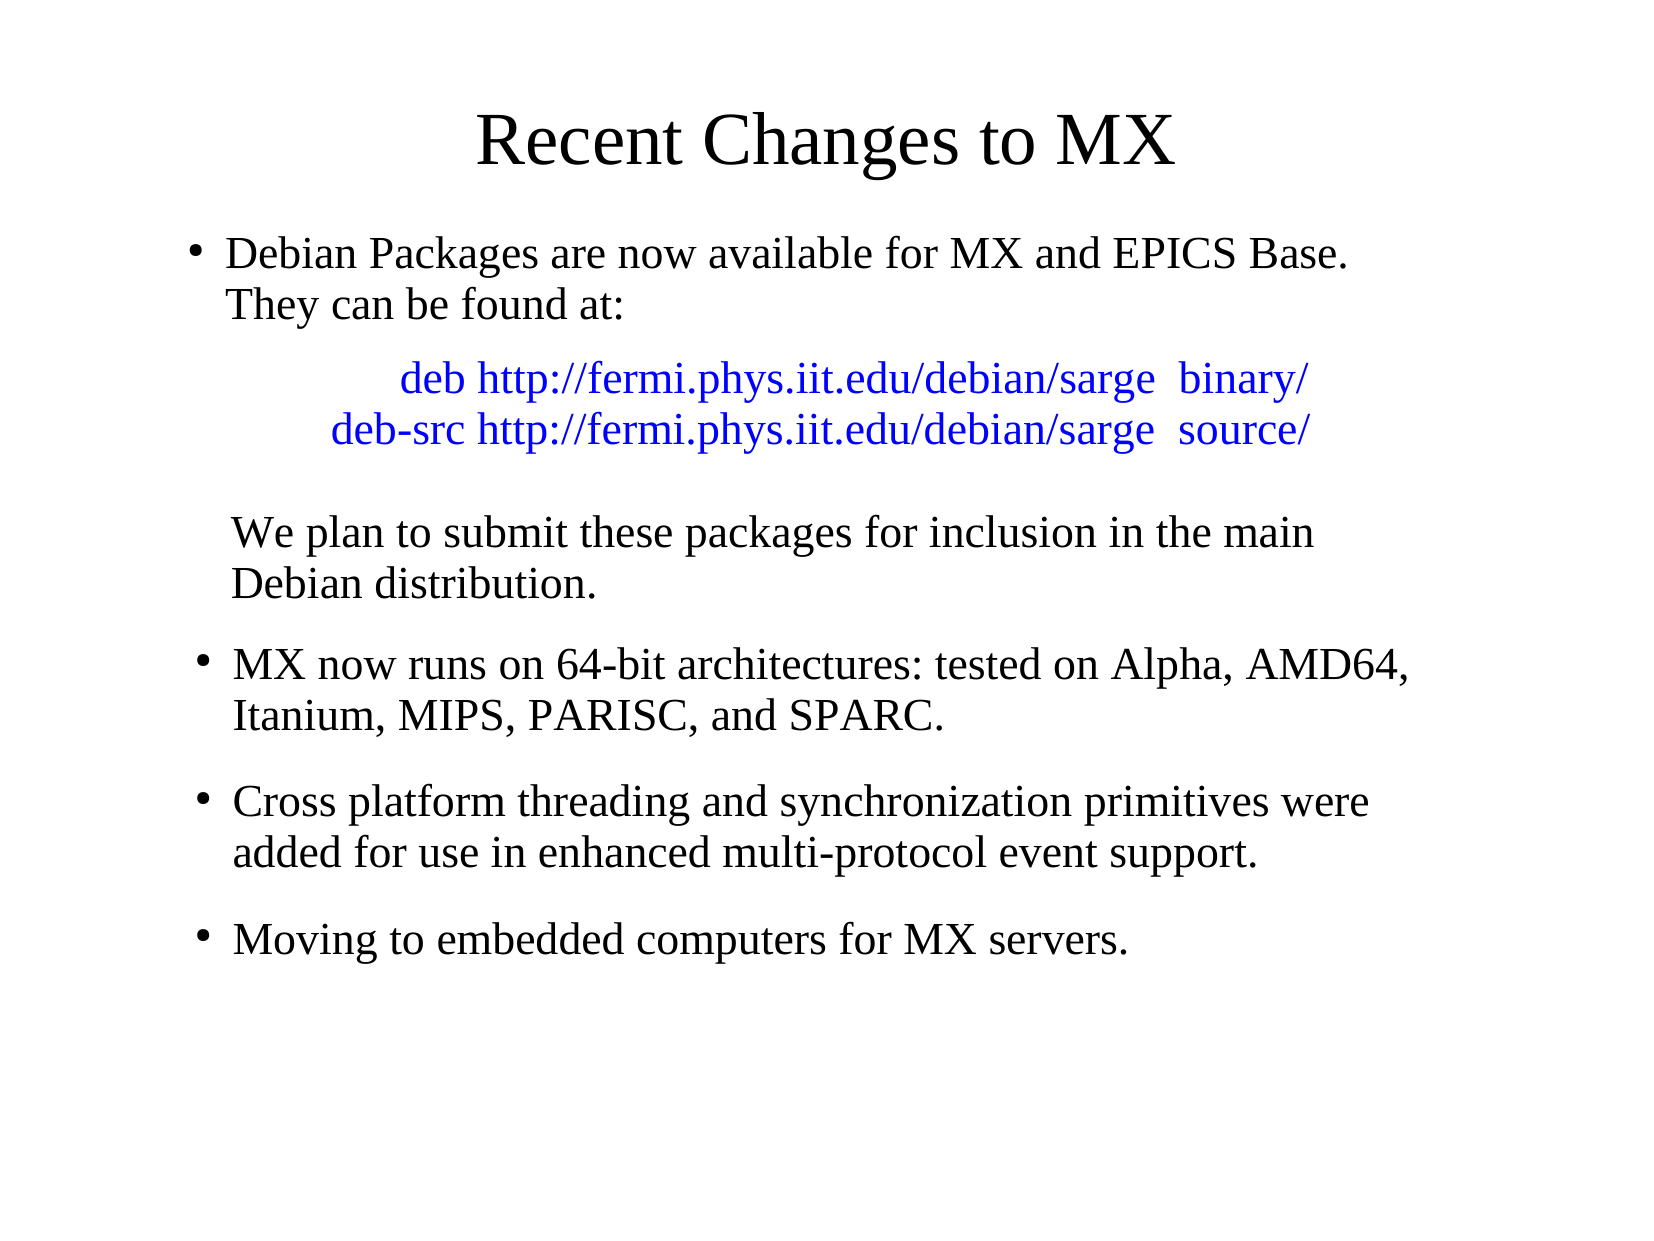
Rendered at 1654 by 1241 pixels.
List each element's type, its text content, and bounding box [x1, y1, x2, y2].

text_box Recent Changes to MX [475, 97, 1178, 182]
text_box MX now runs on 64-bit architectures: tested on Alpha, AMD64, Itanium, MIPS, PARISC, and SPARC. Cross platform threading and synchronization primitives were added for use in enhanced multi-protocol event support. Moving to embedded computers for MX servers. [195, 638, 1459, 965]
text_box We plan to submit these packages for inclusion in the main Debian distribution. [230, 506, 1316, 610]
text_box Debian Packages are now available for MX and EPICS Base. They can be found at: [187, 227, 1450, 330]
text_box deb http://fermi.phys.iit.edu/debian/sarge binary/ deb-src http://fermi.phys.iit.edu/debian/sarge source/ [330, 352, 1323, 455]
